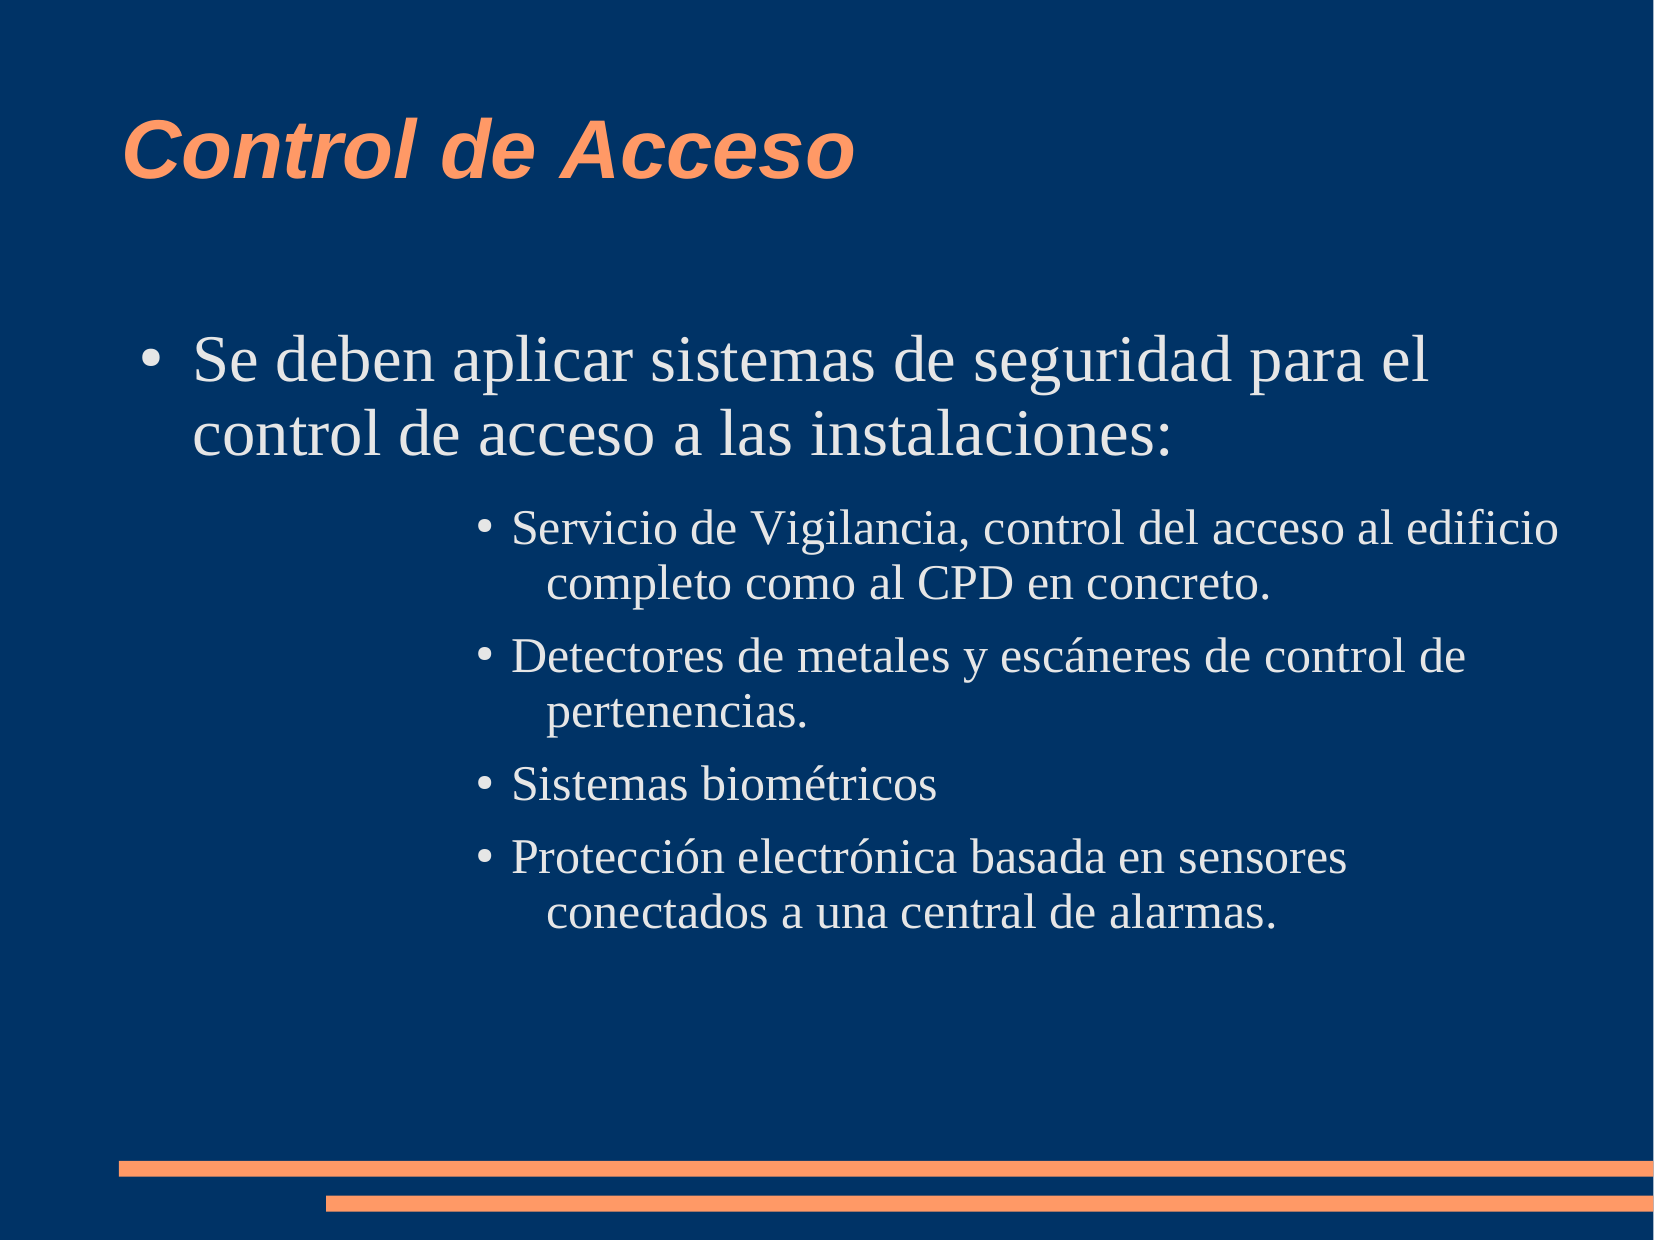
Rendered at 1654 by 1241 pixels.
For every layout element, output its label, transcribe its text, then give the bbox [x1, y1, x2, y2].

list Se deben aplicar sistemas de seguridad para el control de acceso a las instalaciones: Servicio de Vigilancia, control del acceso al edificio completo como al CPD en concreto. Detectores de metales y escáneres de control de pertenencias. Sistemas biométricos Protección electrónica basada en sensores conectados a una central de alarmas. [121, 322, 1561, 1118]
title Control de Acceso [121, 53, 1534, 246]
